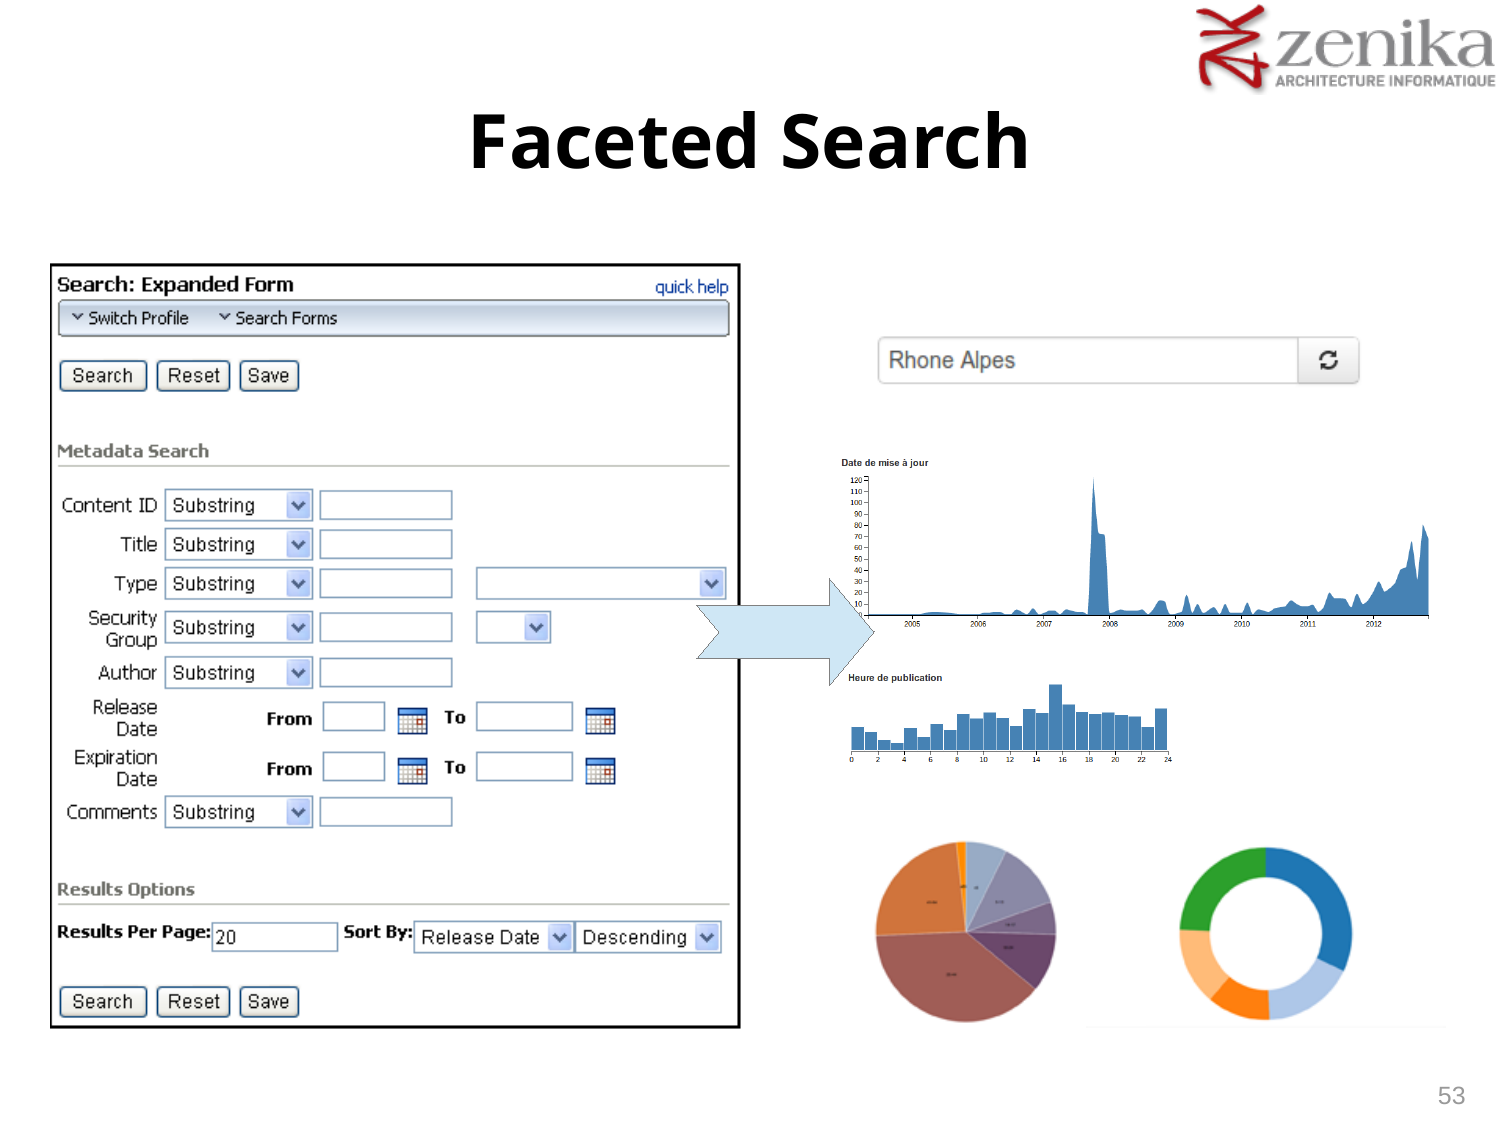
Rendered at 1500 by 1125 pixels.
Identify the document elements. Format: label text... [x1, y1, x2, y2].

text_box Faceted Search [75, 29, 1425, 248]
picture [786, 838, 1446, 1028]
picture [867, 324, 1382, 397]
picture [838, 454, 1436, 765]
picture [1190, 0, 1500, 95]
text_box [50, 262, 875, 1032]
